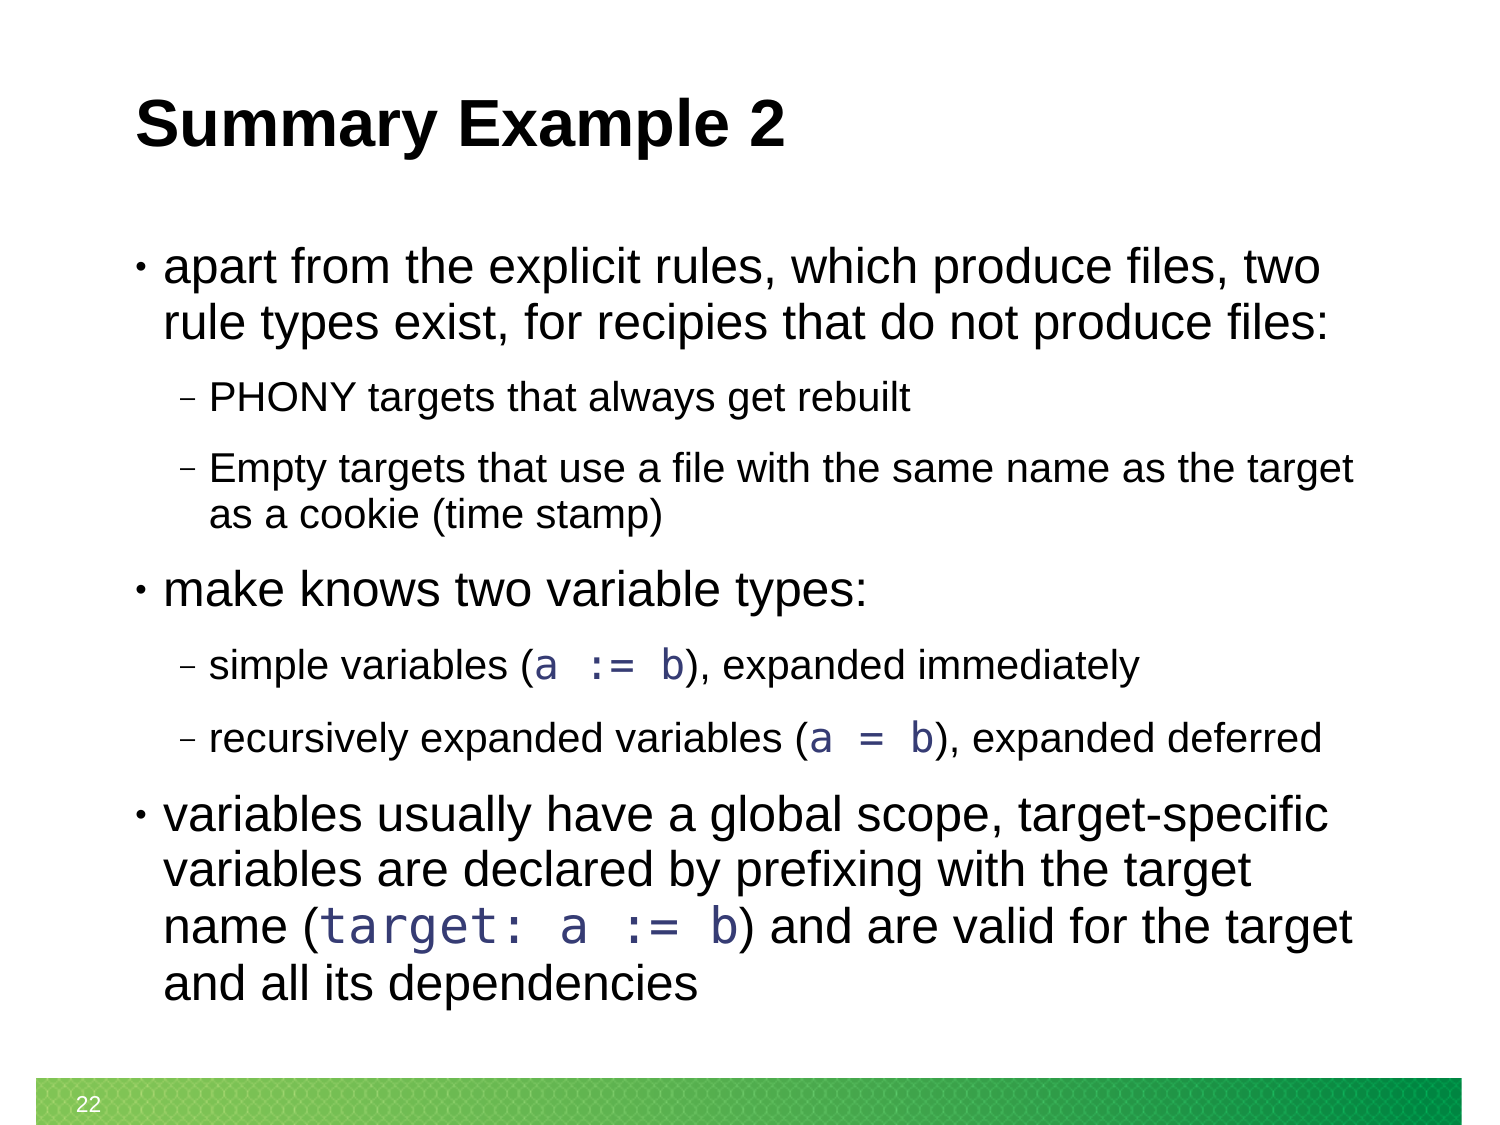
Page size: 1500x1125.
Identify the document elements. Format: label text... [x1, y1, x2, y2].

title Summary Example 2 [135, 41, 1372, 204]
list apart from the explicit rules, which produce files, two rule types exist, for recipies that do not produce files: PHONY targets that always get rebuilt Empty targets that use a file with the same name as the target as a cookie (time stamp) make knows two variable types: simple variables (a := b), expanded immediately recursively expanded variables (a = b), expanded deferred variables usually have a global scope, target-specific variables are declared by prefixing with the target name (target: a := b) and are valid for the target and all its dependencies [135, 238, 1372, 982]
picture [36, 1078, 1462, 1125]
